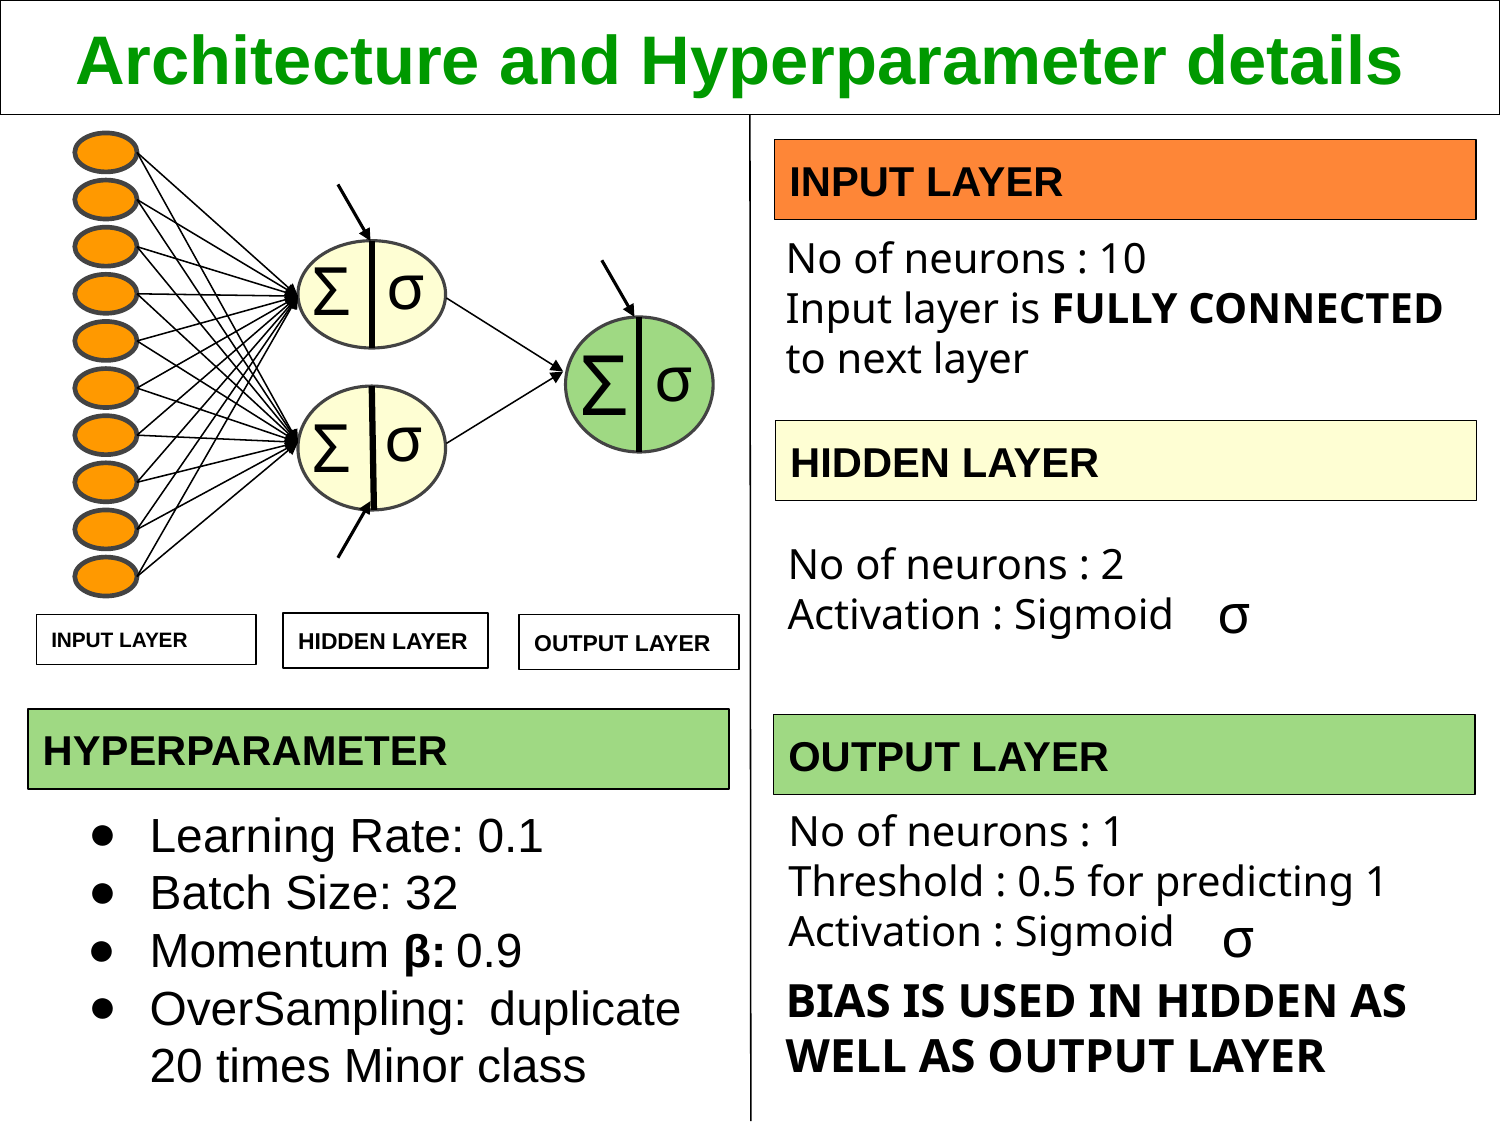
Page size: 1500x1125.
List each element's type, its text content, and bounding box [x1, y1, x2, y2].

text_box HIDDEN LAYER [283, 612, 488, 669]
text_box Architecture and Hyperparameter details [0, 0, 1500, 115]
text_box [74, 321, 137, 361]
text_box Σ [297, 391, 365, 494]
text_box σ [1206, 888, 1309, 974]
text_box [377, 470, 441, 510]
text_box [74, 509, 137, 549]
text_box No of neurons : 2 Activation : Sigmoid [772, 522, 1478, 653]
text_box [74, 368, 137, 408]
text_box [74, 557, 137, 597]
text_box Σ [565, 317, 633, 425]
text_box OUTPUT LAYER [519, 614, 740, 670]
text_box INPUT LAYER [36, 614, 257, 665]
text_box [74, 274, 137, 314]
text_box Learning Rate: 0.1 Batch Size: 32 Momentum β: 0.9 OverSampling: duplicate 20 times Minor class [59, 789, 698, 1073]
text_box [74, 180, 137, 220]
text_box [74, 415, 137, 455]
text_box HYPERPARAMETER [27, 708, 730, 790]
text_box Σ [297, 234, 365, 359]
text_box [74, 462, 137, 502]
text_box [322, 386, 370, 510]
text_box No of neurons : 1 Threshold : 0.5 for predicting 1 Activation : Sigmoid [773, 789, 1479, 970]
text_box [642, 416, 705, 452]
text_box HIDDEN LAYER [775, 420, 1477, 501]
text_box No of neurons : 10 Input layer is FULLY CONNECTED to next layer [770, 217, 1476, 398]
text_box INPUT LAYER [774, 139, 1476, 217]
text_box [375, 340, 411, 348]
text_box [642, 317, 670, 323]
text_box σ [371, 232, 447, 340]
text_box [74, 132, 137, 172]
text_box BIAS IS USED IN HIDDEN AS WELL AS OUTPUT LAYER [770, 956, 1465, 1097]
text_box σ [639, 323, 714, 416]
text_box σ [1202, 564, 1306, 656]
text_box OUTPUT LAYER [773, 714, 1475, 789]
text_box σ [369, 383, 445, 470]
text_box [365, 240, 369, 348]
text_box [580, 317, 636, 452]
text_box [74, 227, 137, 267]
